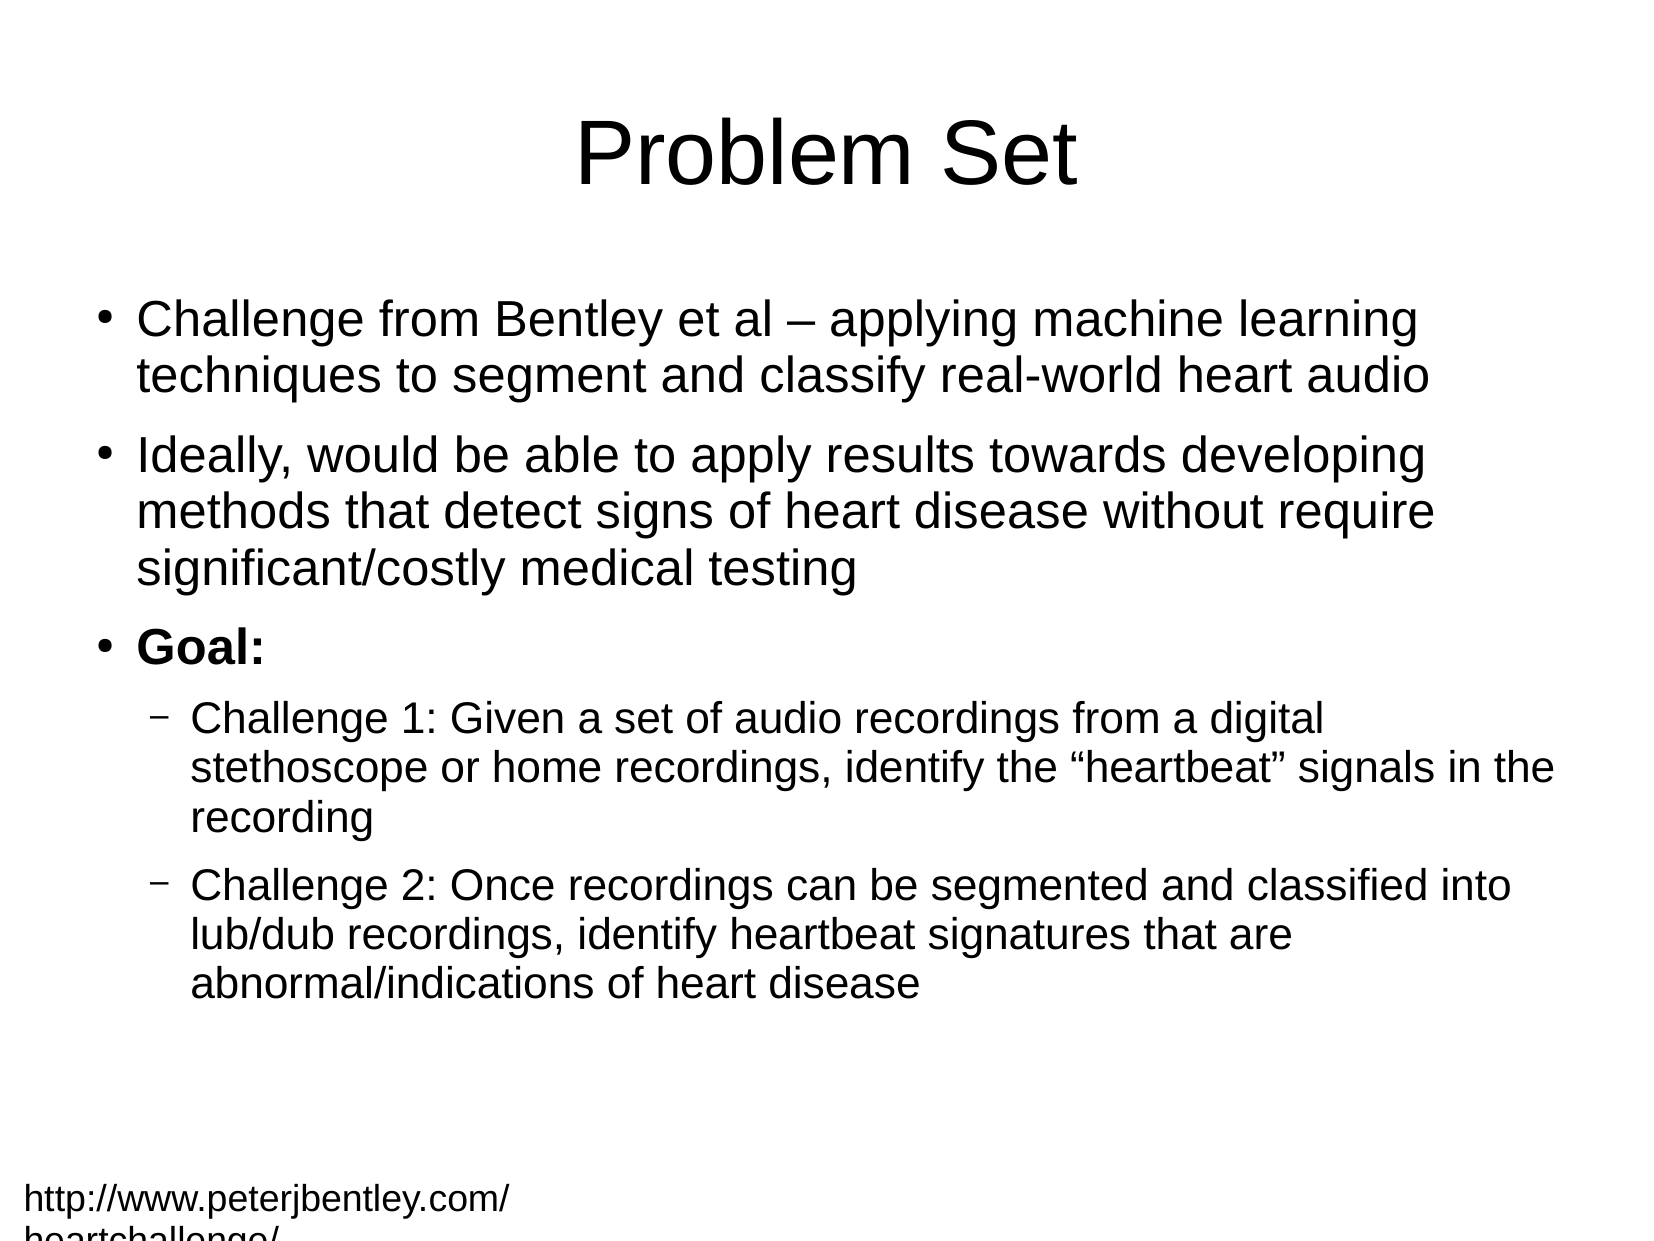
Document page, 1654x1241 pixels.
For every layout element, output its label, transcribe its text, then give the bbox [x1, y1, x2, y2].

title Problem Set [82, 49, 1571, 257]
list Challenge from Bentley et al – applying machine learning techniques to segment and classify real-world heart audio Ideally, would be able to apply results towards developing methods that detect signs of heart disease without require significant/costly medical testing Goal: Challenge 1: Given a set of audio recordings from a digital stethoscope or home recordings, identify the “heartbeat” signals in the recording Challenge 2: Once recordings can be segmented and classified into lub/dub recordings, identify heartbeat signatures that are abnormal/indications of heart disease [82, 290, 1571, 1010]
text_box http://www.peterjbentley.com/heartchallenge/ [8, 1170, 781, 1227]
